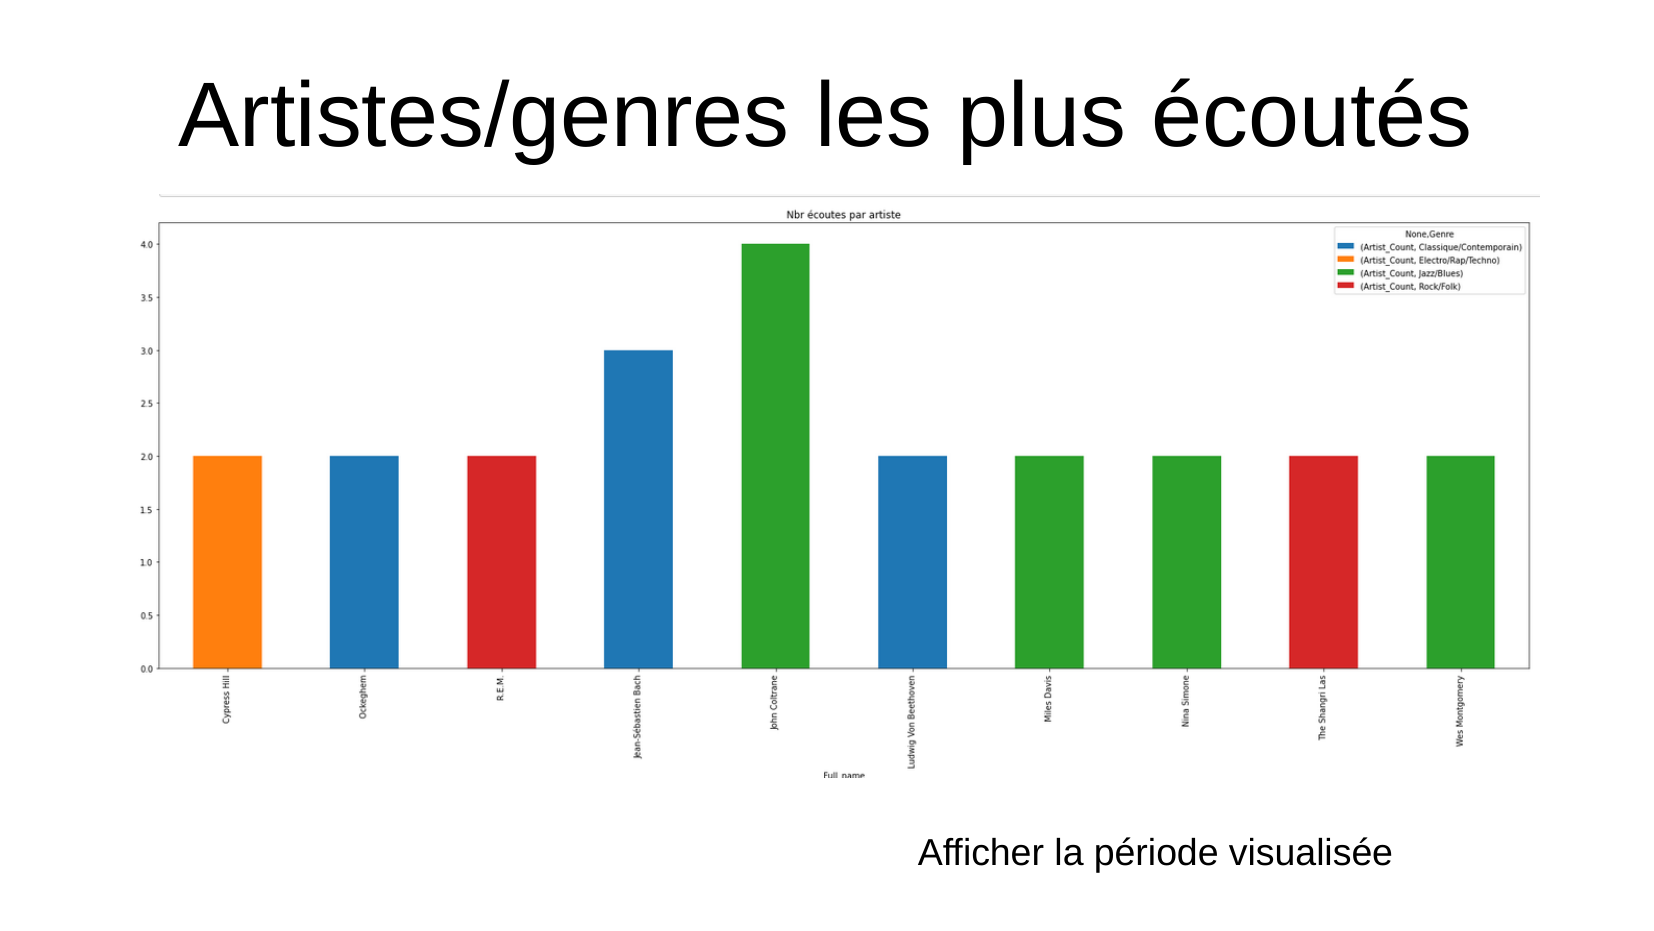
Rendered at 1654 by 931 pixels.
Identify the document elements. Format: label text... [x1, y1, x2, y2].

title Artistes/genres les plus écoutés [82, 37, 1571, 193]
text_box Afficher la période visualisée [903, 824, 1506, 882]
picture [129, 194, 1540, 778]
